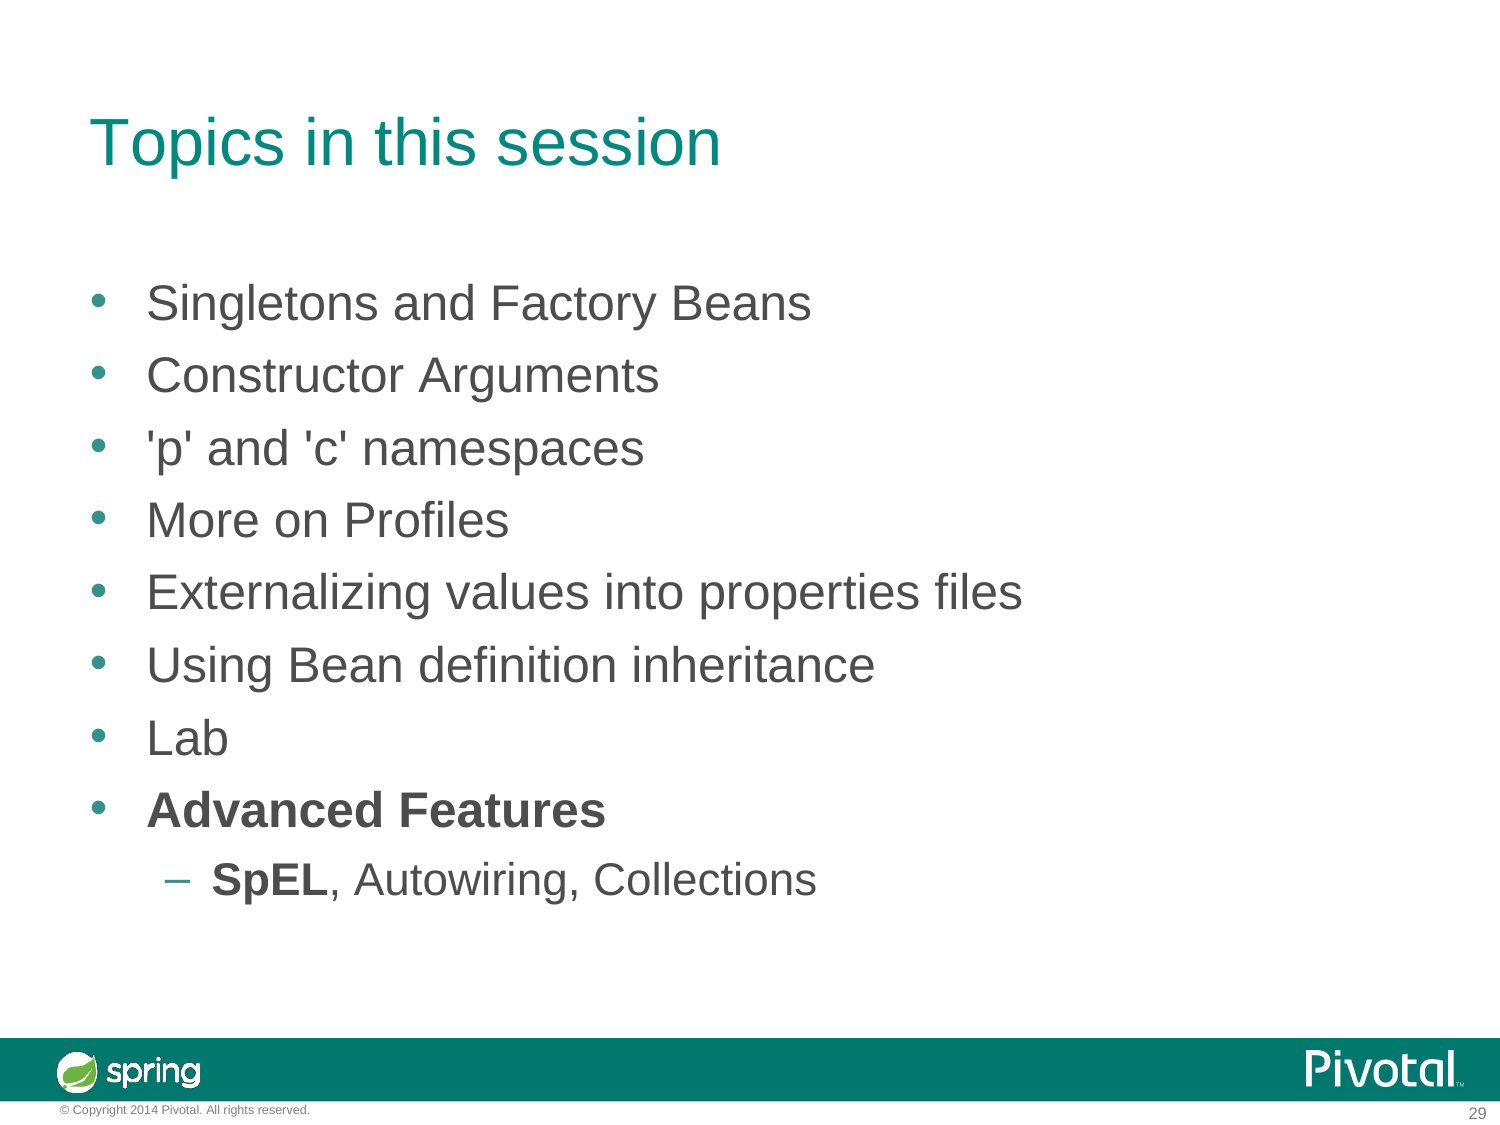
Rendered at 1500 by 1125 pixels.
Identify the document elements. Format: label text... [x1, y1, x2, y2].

list Singletons and Factory Beans Constructor Arguments 'p' and 'c' namespaces More on Profiles Externalizing values into properties files Using Bean definition inheritance Lab Advanced Features SpEL, Autowiring, Collections [75, 262, 1426, 913]
title Topics in this session [75, 45, 1426, 233]
picture [1306, 1050, 1464, 1087]
picture [32, 1041, 210, 1103]
